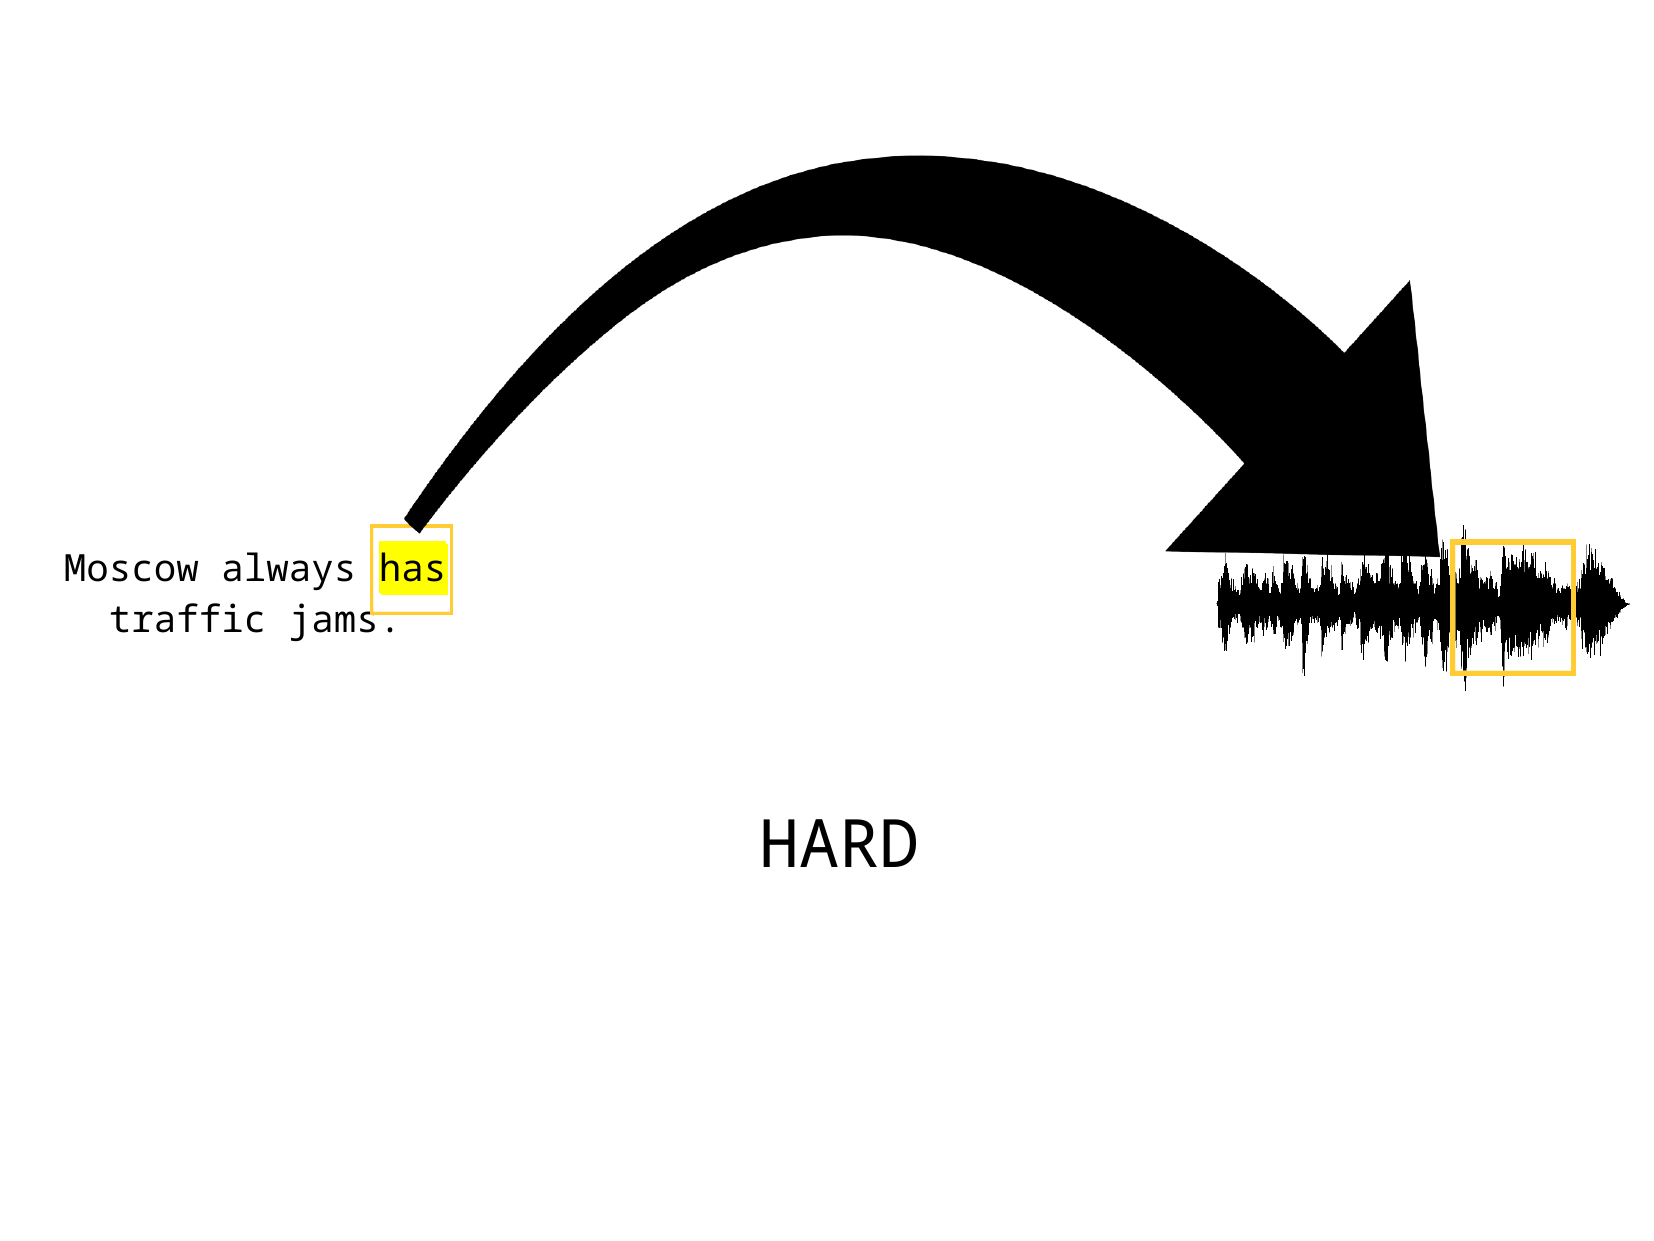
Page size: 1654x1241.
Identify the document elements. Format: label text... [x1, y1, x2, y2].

subtitle Moscow always has traffic jams. [45, 480, 466, 706]
picture [370, 0, 1630, 1036]
text_box HARD [630, 728, 999, 954]
